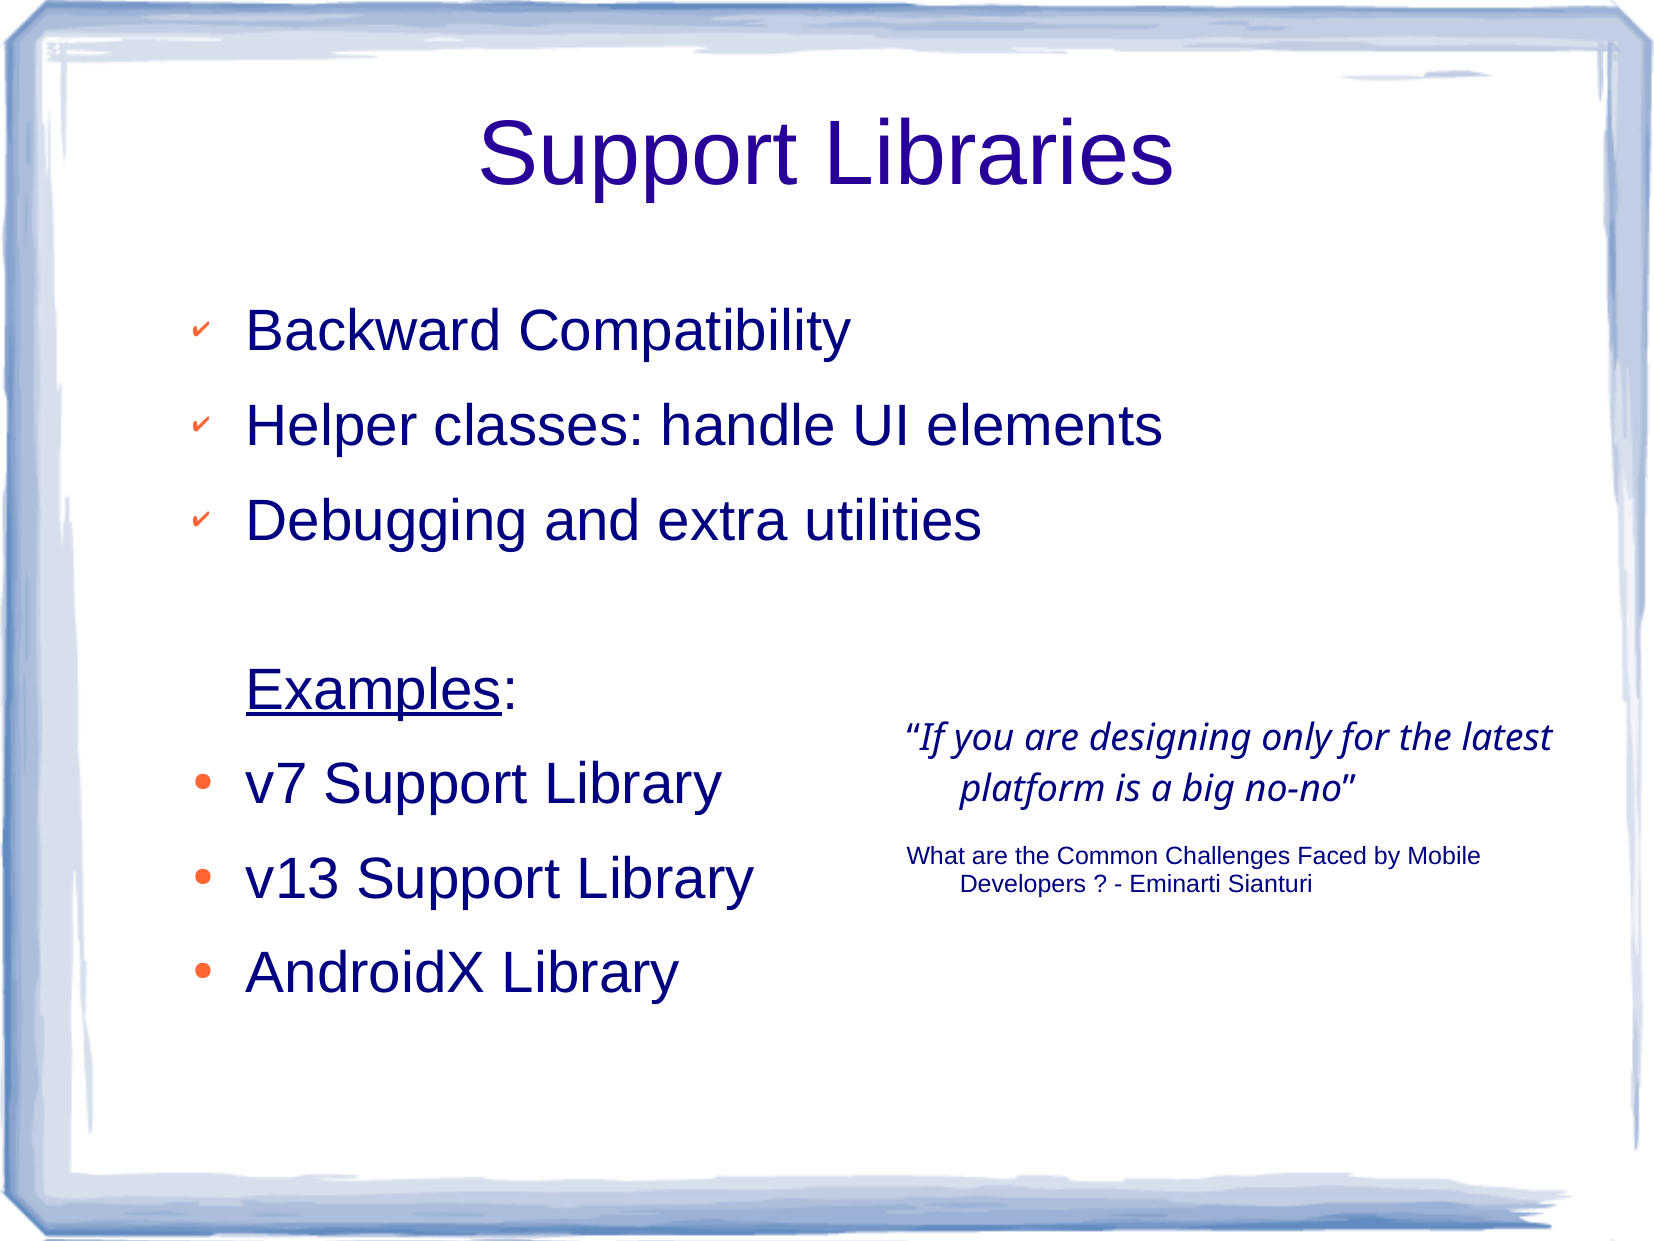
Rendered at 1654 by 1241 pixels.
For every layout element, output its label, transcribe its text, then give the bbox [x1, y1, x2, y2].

picture [0, 0, 1654, 1241]
title Support Libraries [82, 49, 1571, 257]
list “If you are designing only for the latest platform is a big no-no” What are the Common Challenges Faced by Mobile Developers ? - Eminarti Sianturi [818, 710, 1557, 1164]
list Examples: v7 Support Library v13 Support Library AndroidX Library [157, 657, 867, 1045]
list Backward Compatibility Helper classes: handle UI elements Debugging and extra utilities [157, 298, 1387, 657]
